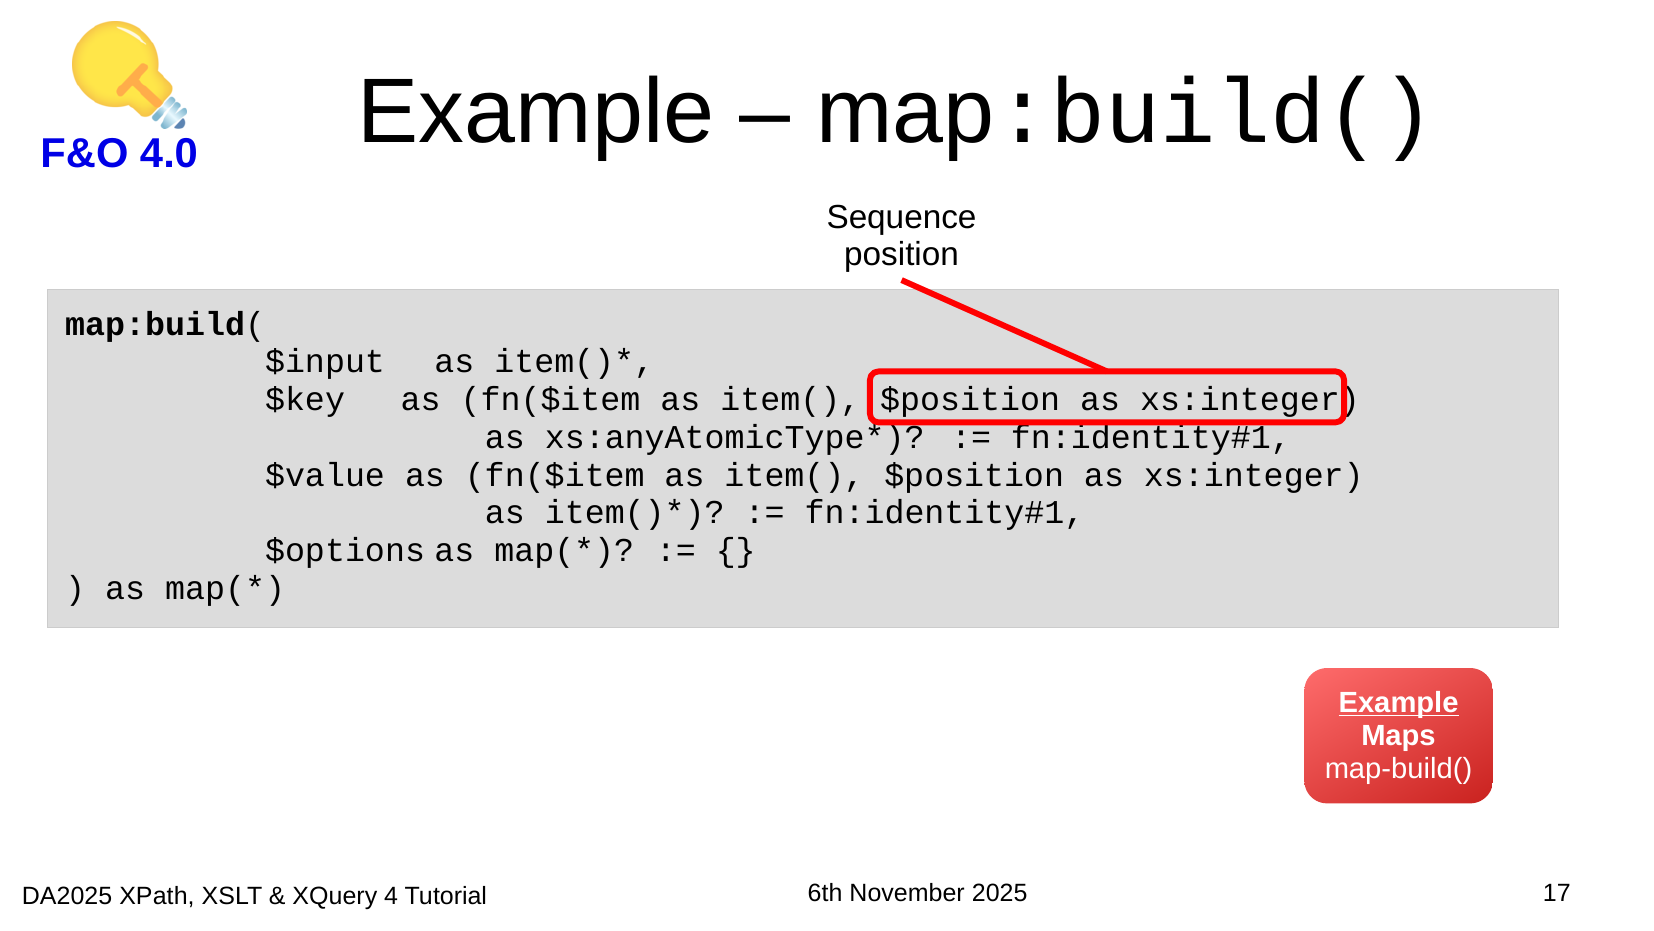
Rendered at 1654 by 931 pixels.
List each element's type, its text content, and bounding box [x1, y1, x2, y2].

text_box Example Maps map-build() [1304, 668, 1493, 804]
text_box map:build( $input as item()*, $key as (fn($item as item(), $position as xs:integer) as xs:anyAtomicType*)? := fn:identity#1, $value as (fn($item as item(), $position as xs:integer) as item()*)? := fn:identity#1, $options as map(*)? := {} ) as map(*) [873, 375, 1341, 419]
text_box Sequence position [759, 191, 1044, 281]
picture [72, 21, 187, 129]
title Example – map:build() [222, 37, 1571, 193]
text_box map:build( $input as item()*, $key as (fn($item as item(), $position as xs:integer) as xs:anyAtomicType*)? := fn:identity#1, $value as (fn($item as item(), $position as xs:integer) as item()*)? := fn:identity#1, $options as map(*)? := {} ) as map(*) [47, 289, 1559, 628]
